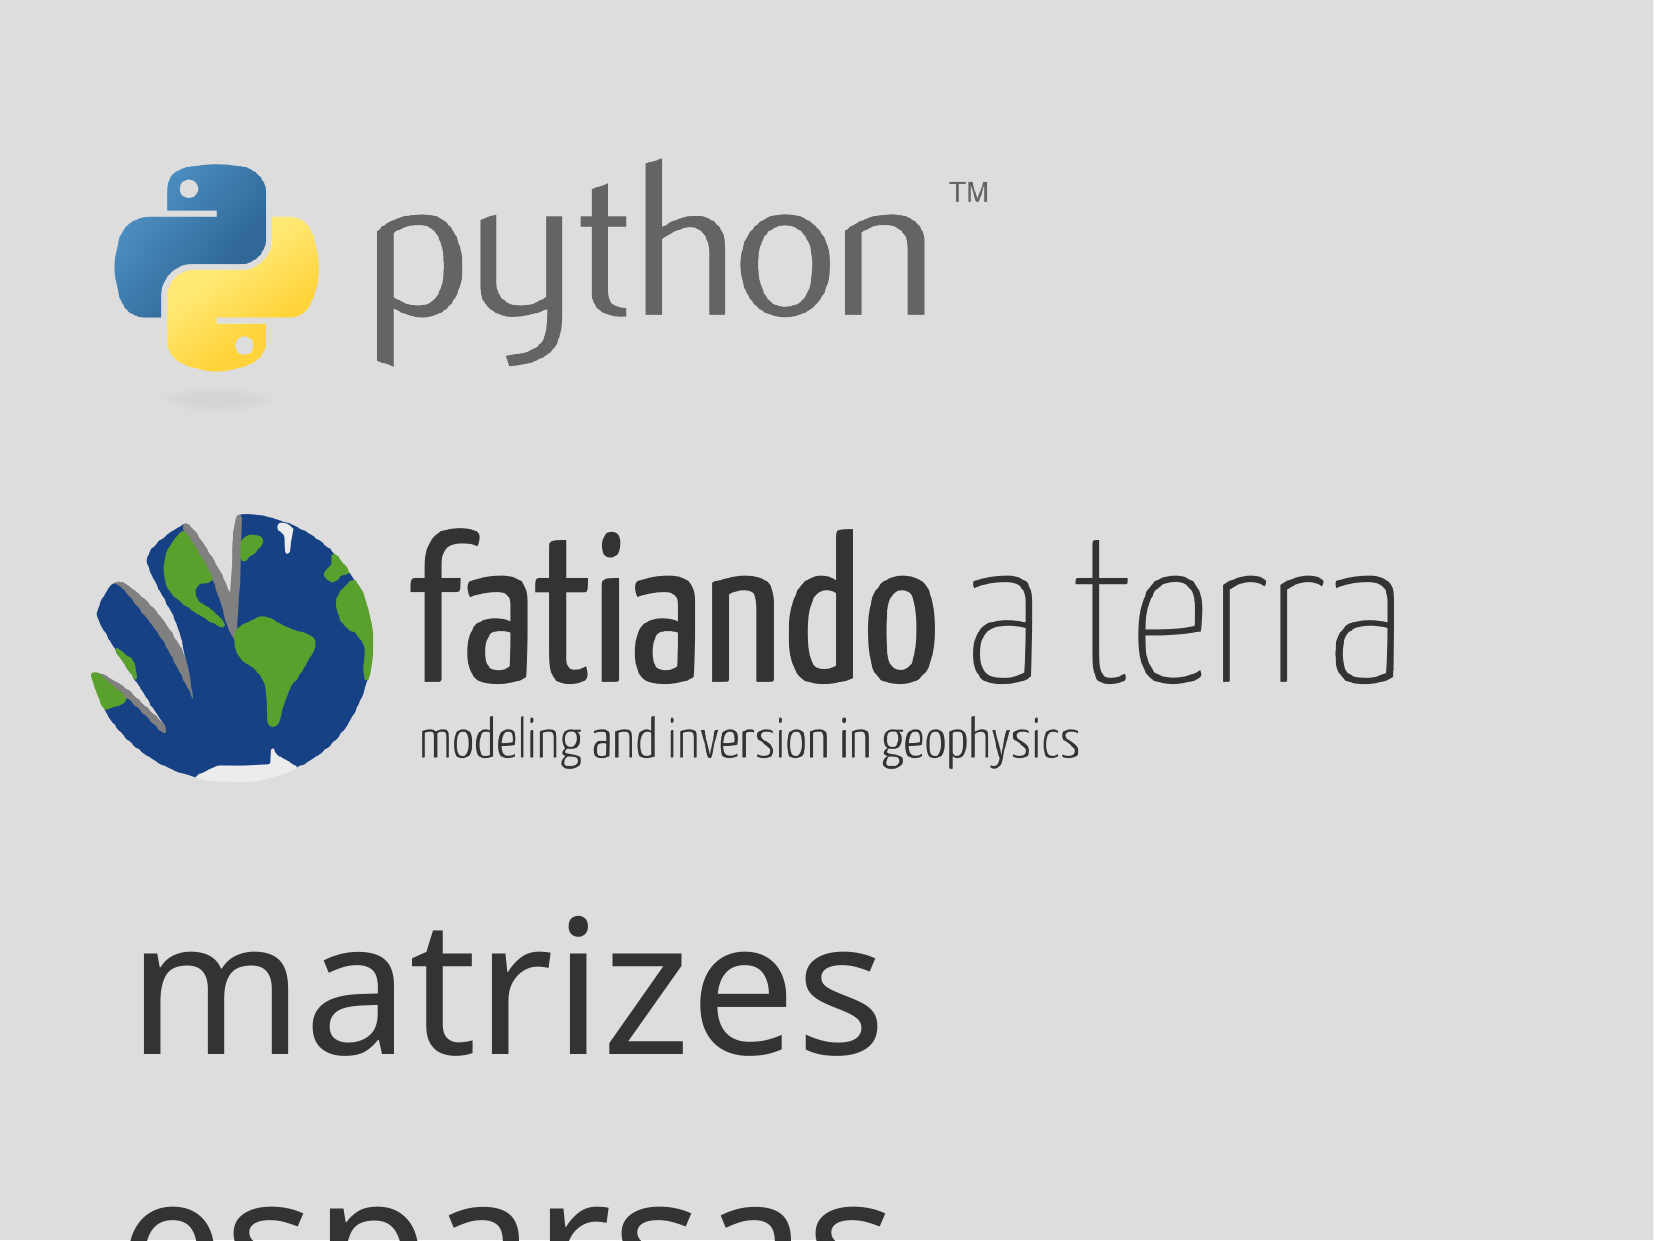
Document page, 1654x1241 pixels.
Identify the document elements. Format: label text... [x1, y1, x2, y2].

picture [91, 514, 1394, 782]
picture [104, 152, 997, 417]
text_box matrizes esparsas [104, 846, 1340, 1120]
